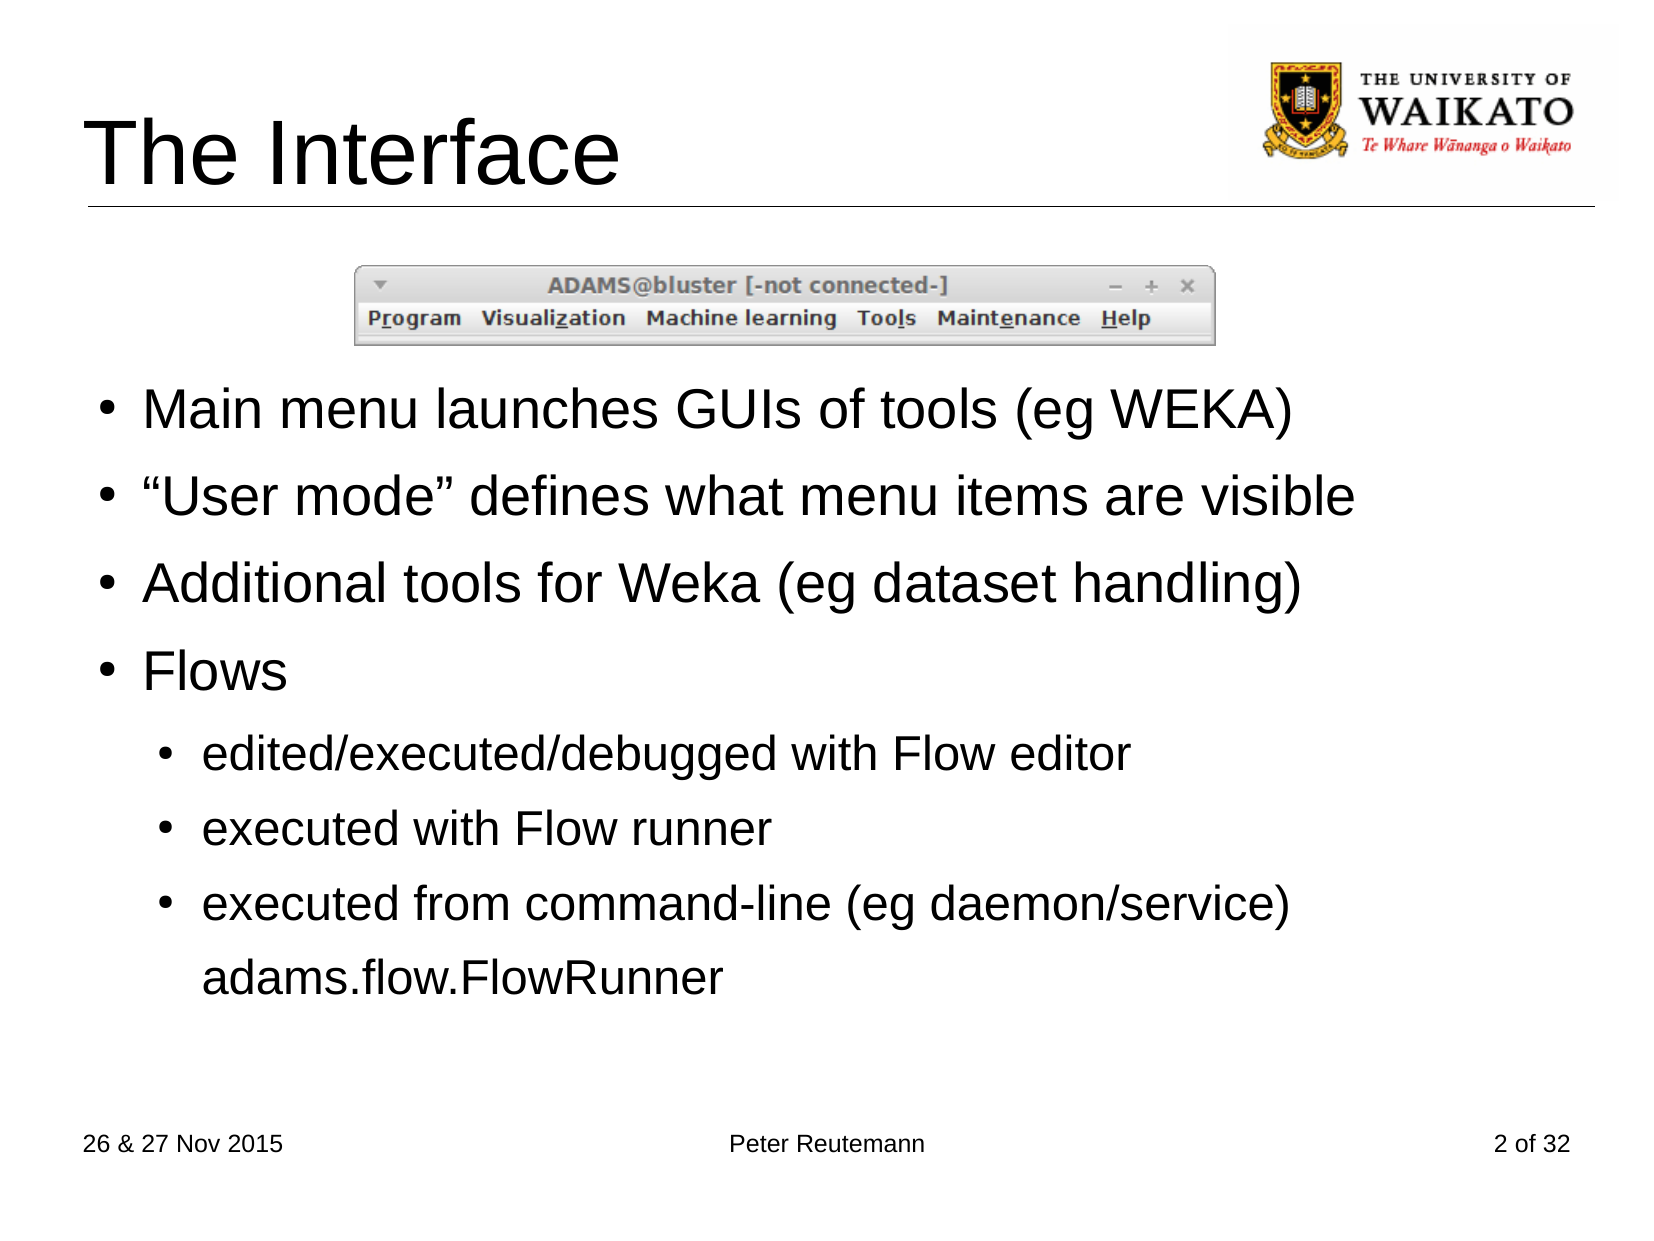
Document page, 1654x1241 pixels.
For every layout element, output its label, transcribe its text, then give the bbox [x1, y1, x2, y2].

list Main menu launches GUIs of tools (eg WEKA) “User mode” defines what menu items are visible Additional tools for Weka (eg dataset handling) Flows edited/executed/debugged with Flow editor executed with Flow runner executed from command-line (eg daemon/service) adams.flow.FlowRunner [82, 290, 1571, 1010]
title The Interface [82, 49, 1571, 257]
picture [354, 265, 1216, 346]
picture [1228, 24, 1619, 201]
